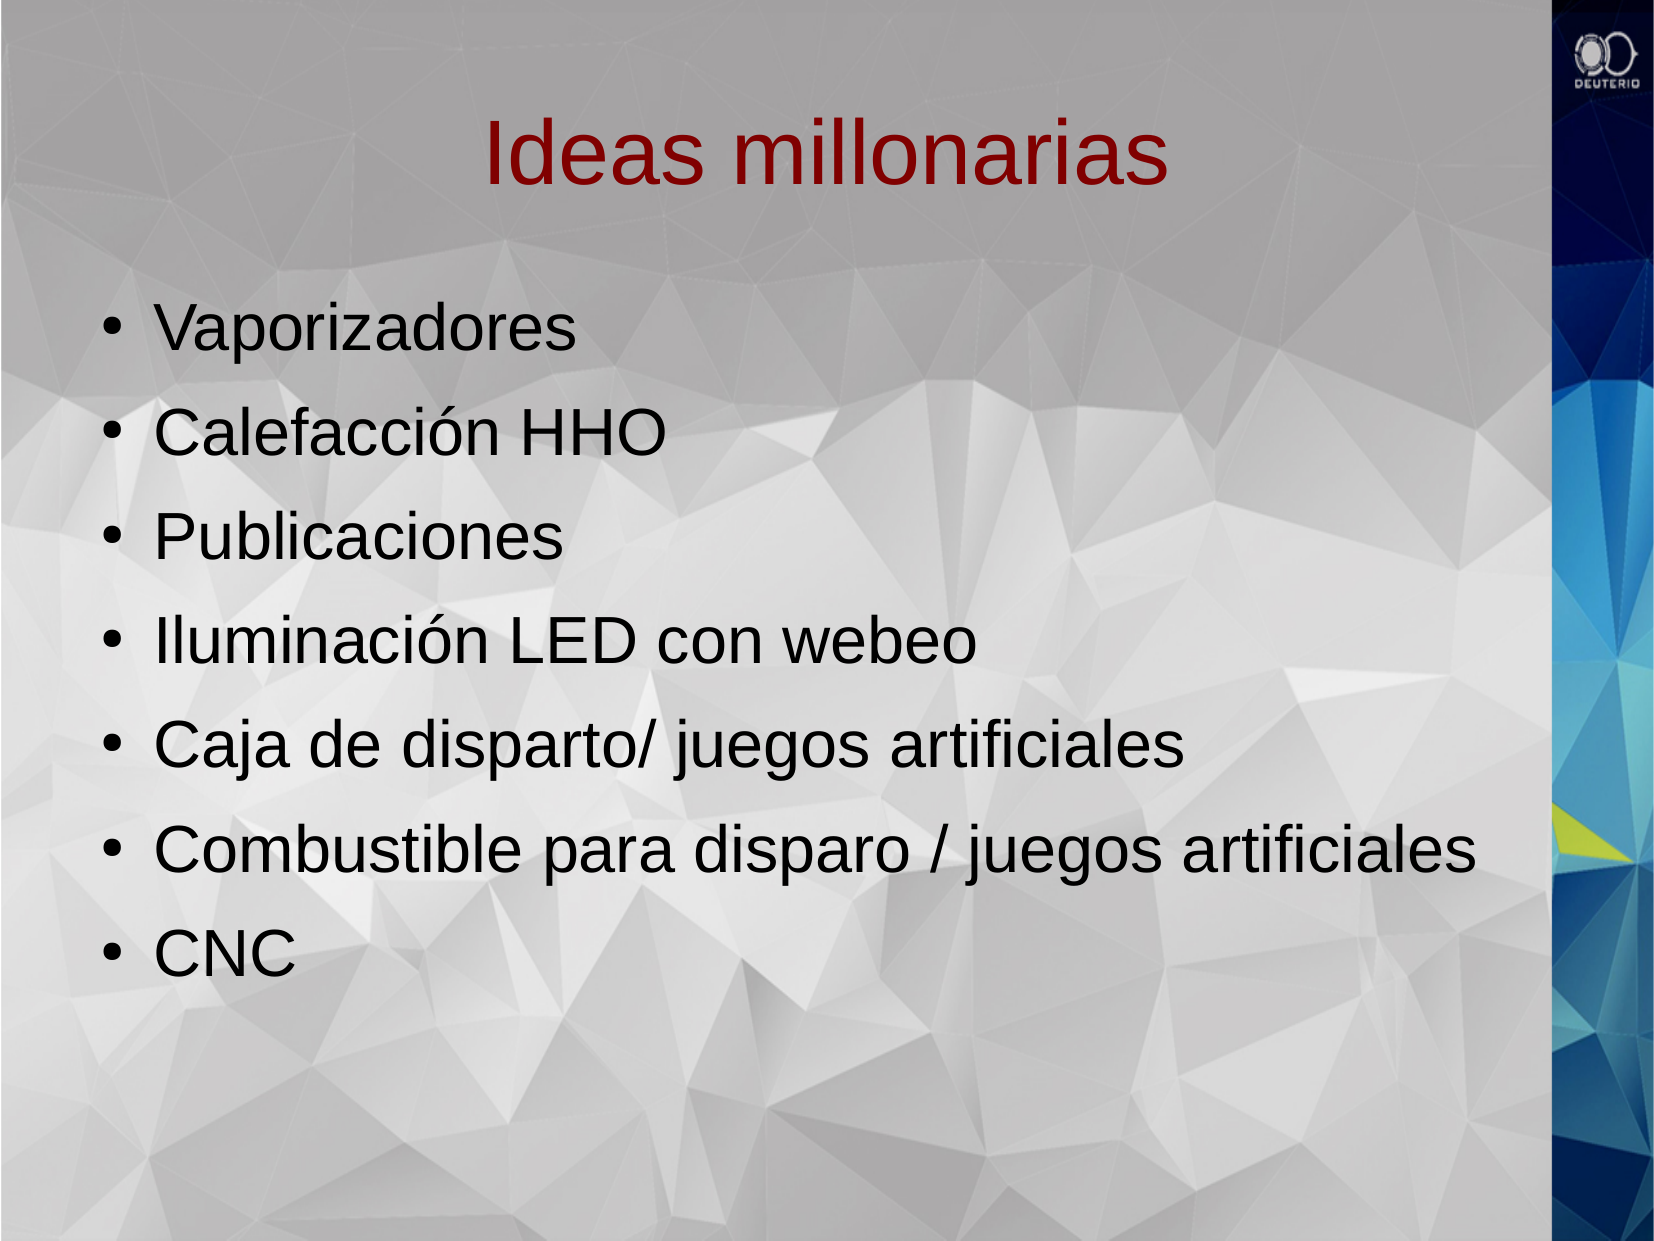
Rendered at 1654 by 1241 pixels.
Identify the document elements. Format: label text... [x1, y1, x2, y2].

picture [0, 0, 1654, 1241]
list Vaporizadores Calefacción HHO Publicaciones Iluminación LED con webeo Caja de disparto/ juegos artificiales Combustible para disparo / juegos artificiales CNC [82, 290, 1571, 1010]
title Ideas millonarias [82, 49, 1571, 257]
